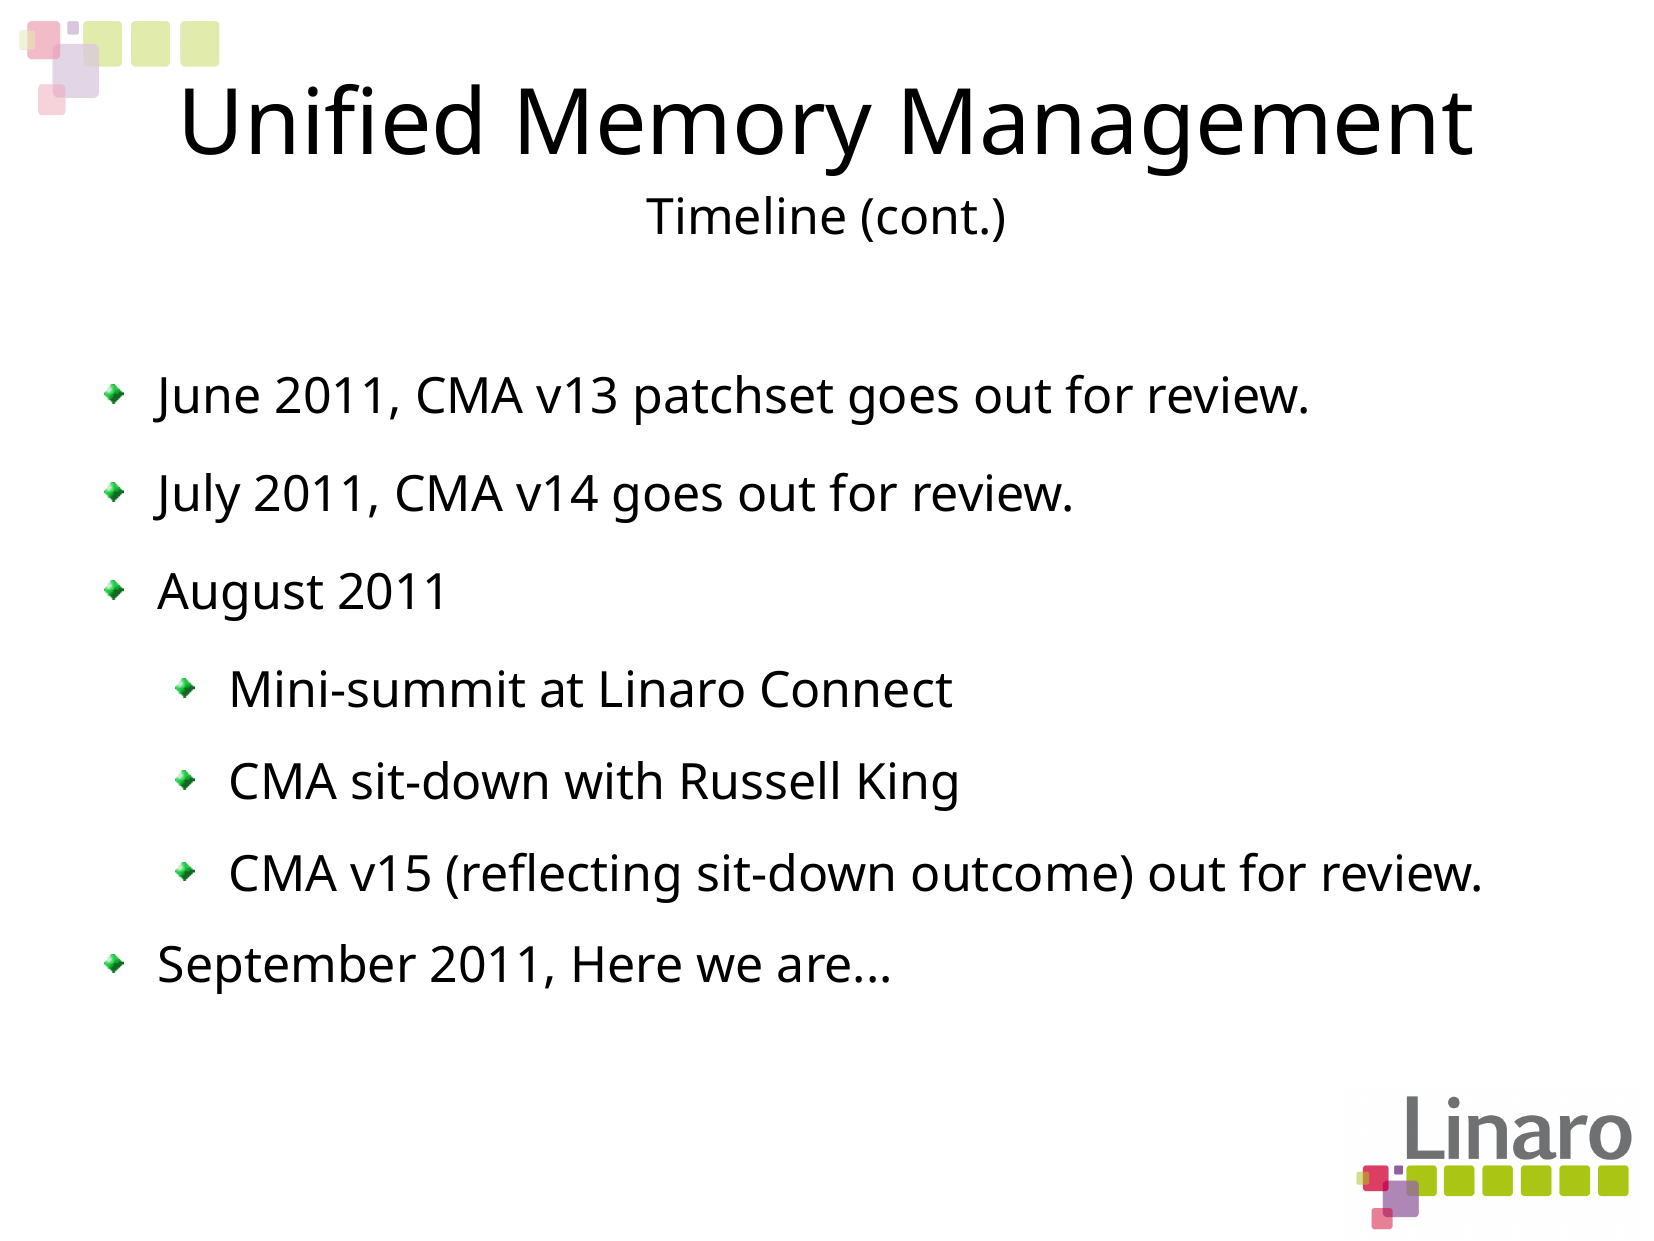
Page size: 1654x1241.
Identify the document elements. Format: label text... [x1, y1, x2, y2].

title Unified Memory Management Timeline (cont.) [82, 56, 1571, 250]
picture [1343, 1087, 1644, 1238]
list June 2011, CMA v13 patchset goes out for review. July 2011, CMA v14 goes out for review. August 2011 Mini-summit at Linaro Connect CMA sit-down with Russell King CMA v15 (reflecting sit-down outcome) out for review. September 2011, Here we are... [86, 262, 1576, 1126]
